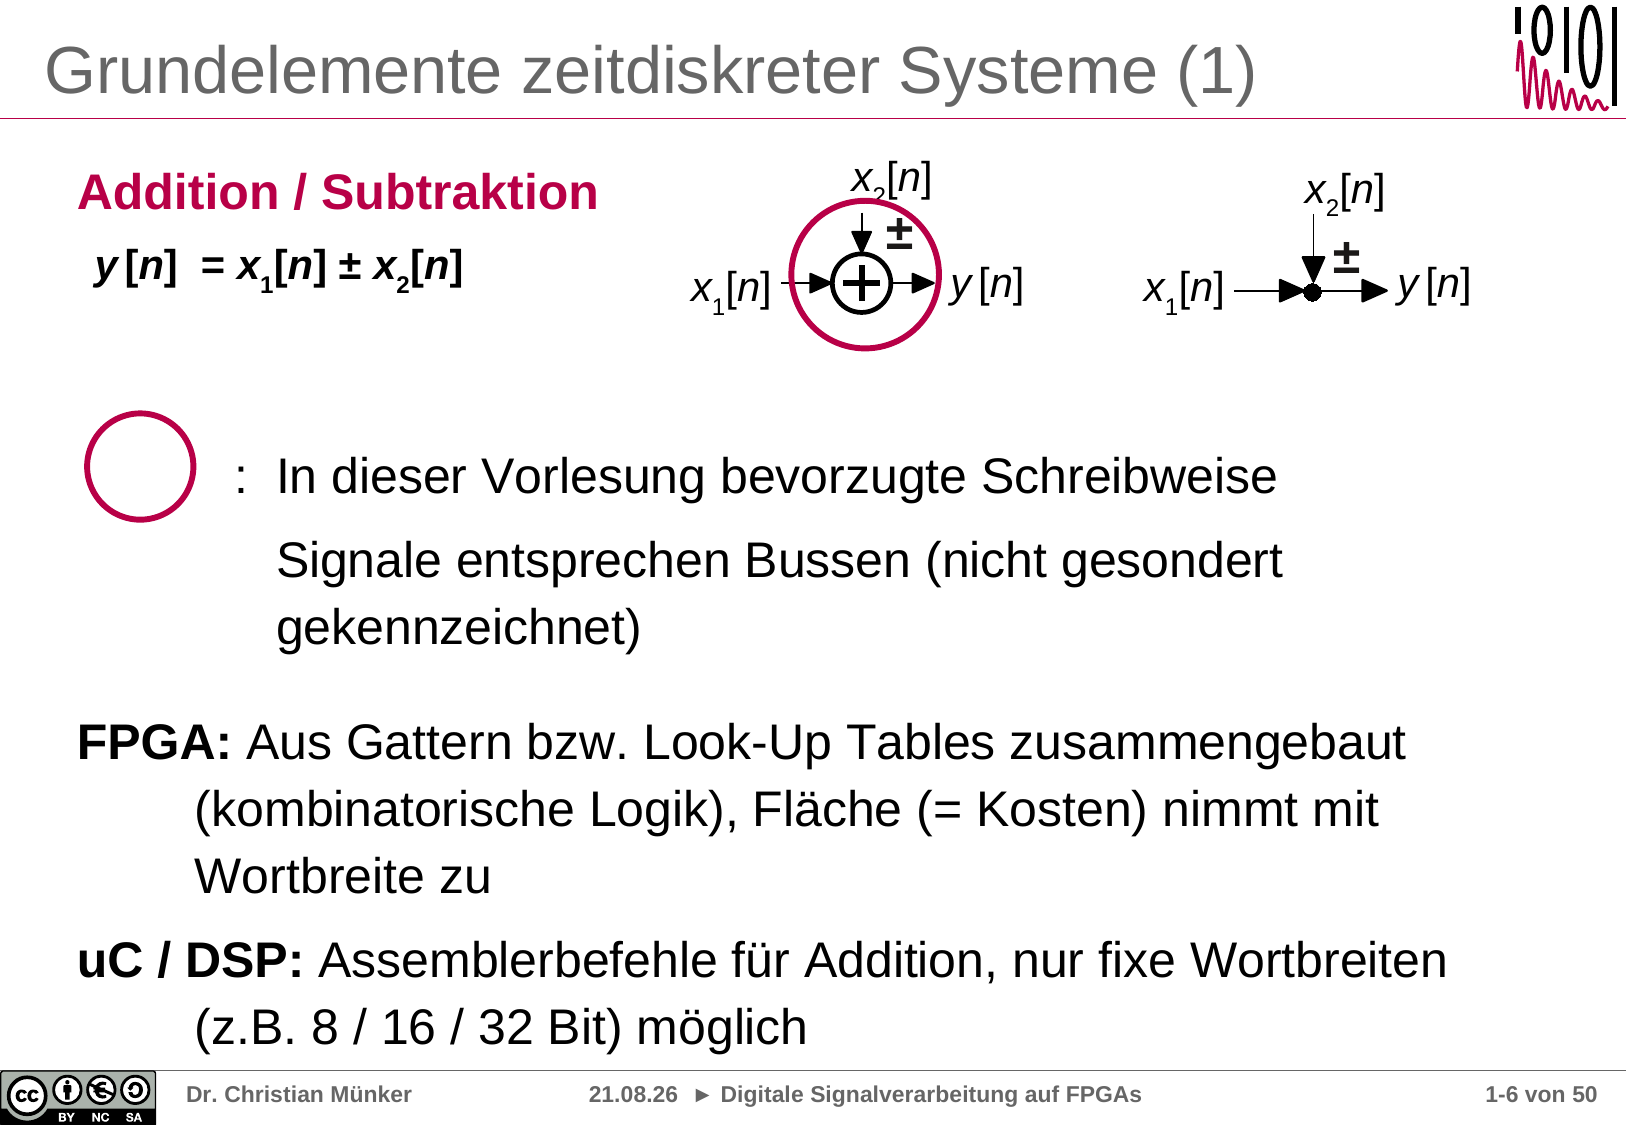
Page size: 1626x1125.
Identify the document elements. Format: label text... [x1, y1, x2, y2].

picture [1511, 0, 1624, 114]
text_box x1[n] [1144, 263, 1244, 319]
text_box : In dieser Vorlesung bevorzugte Schreibweise Signale entsprechen Bussen (nicht gesondert gekennzeichnet) [234, 437, 1365, 656]
text_box x2[n] [851, 153, 971, 213]
text_box y [n] [950, 260, 1030, 313]
text_box x1[n] [690, 263, 790, 319]
text_box ± [869, 204, 930, 273]
text_box ± [1316, 224, 1377, 296]
text_box x2[n] [1304, 165, 1424, 225]
list Addition / Subtraktion [76, 153, 629, 219]
text_box y [n] [1397, 260, 1477, 313]
text_box ± [887, 200, 930, 231]
text_box FPGA: Aus Gattern bzw. Look-Up Tables zusammengebaut (kombinatorische Logik), Fläche (= Kosten) nimmt mit Wortbreite zu uC / DSP: Assemblerbefehle für Addition, nur fixe Wortbreiten (z.B. 8 / 16 / 32 Bit) möglich [76, 702, 1459, 1048]
text_box y [n] = x1[n] ± x2[n] [94, 242, 504, 301]
title Grundelemente zeitdiskreter Systeme (1) [44, 10, 1299, 137]
text_box x2[n] [851, 204, 869, 213]
text_box [1303, 283, 1321, 302]
